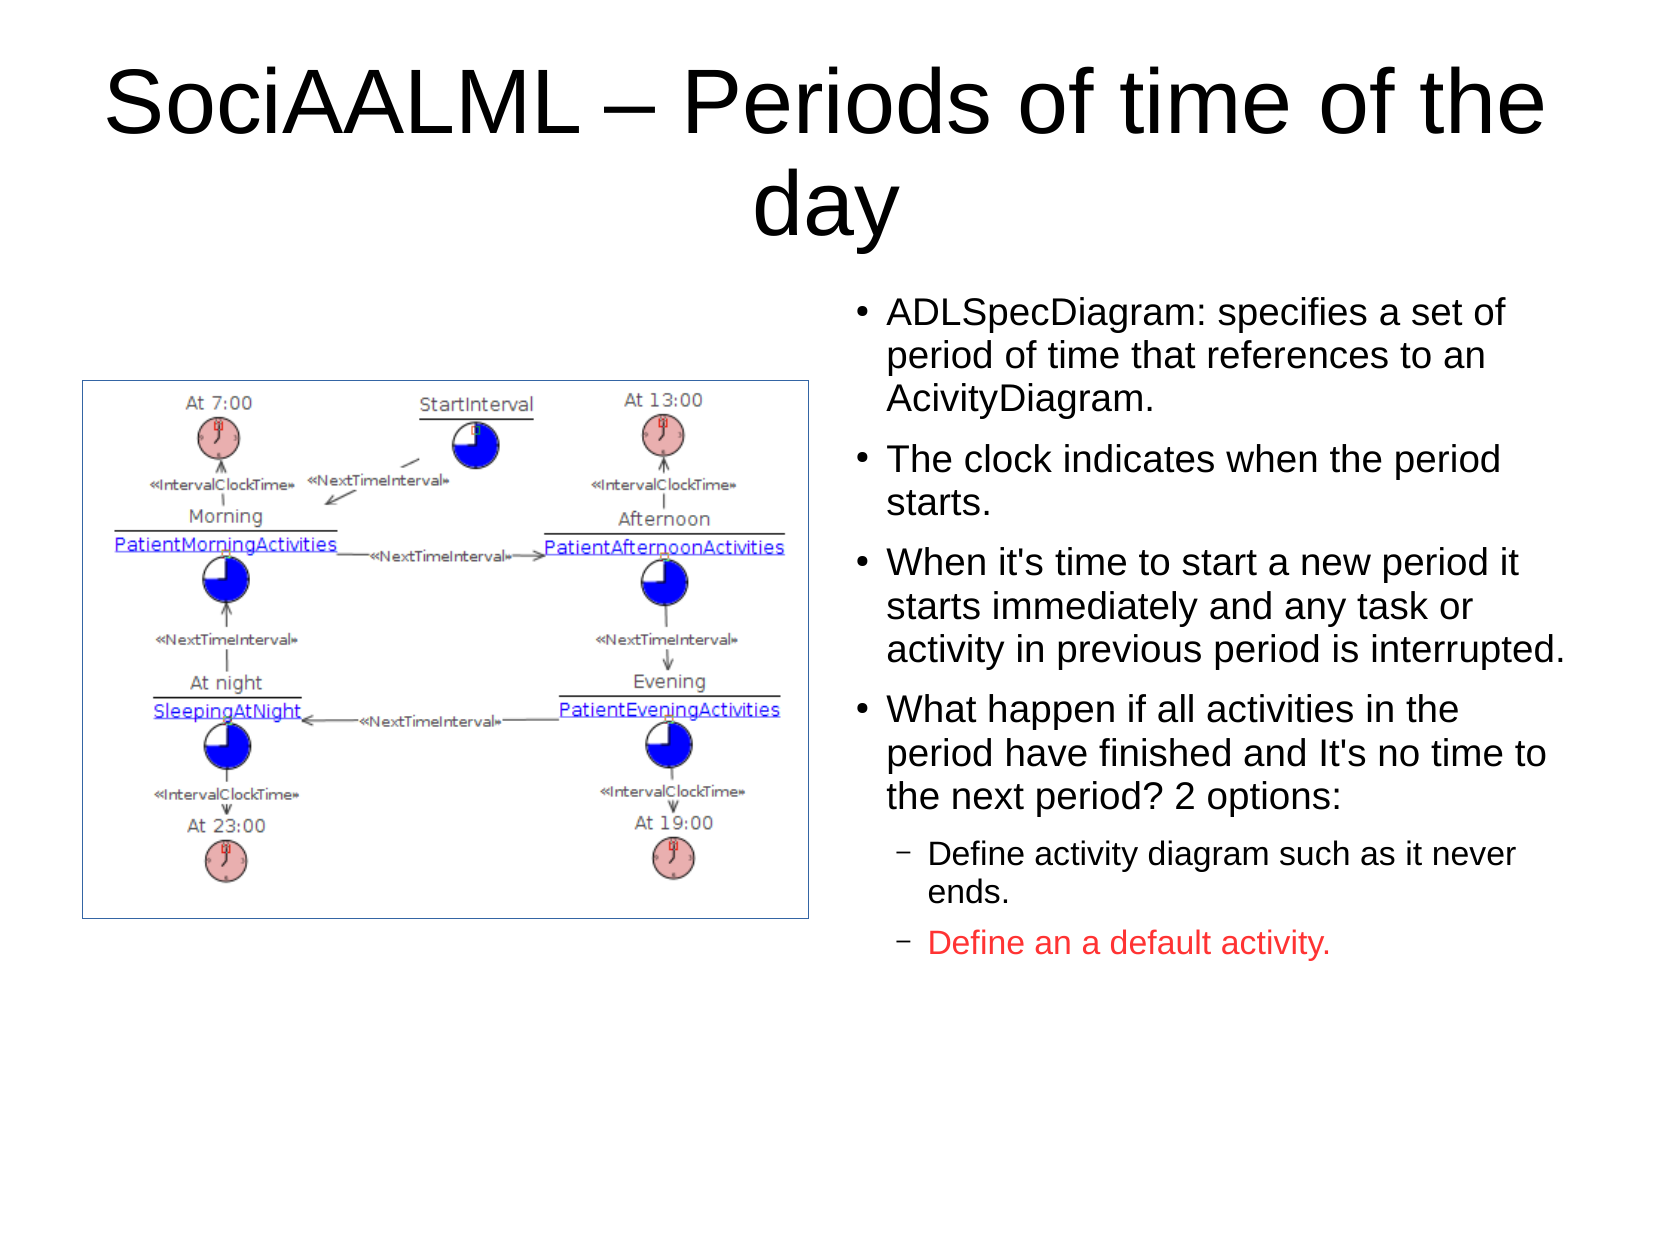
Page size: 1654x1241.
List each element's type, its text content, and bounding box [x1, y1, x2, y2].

picture [82, 380, 809, 919]
list ADLSpecDiagram: specifies a set of period of time that references to an AcivityDiagram. The clock indicates when the period starts. When it's time to start a new period it starts immediately and any task or activity in previous period is interrupted. What happen if all activities in the period have finished and It's no time to the next period? 2 options: Define activity diagram such as it never ends. Define an a default activity. [845, 290, 1572, 1010]
title SociAALML – Periods of time of the day [82, 49, 1571, 257]
